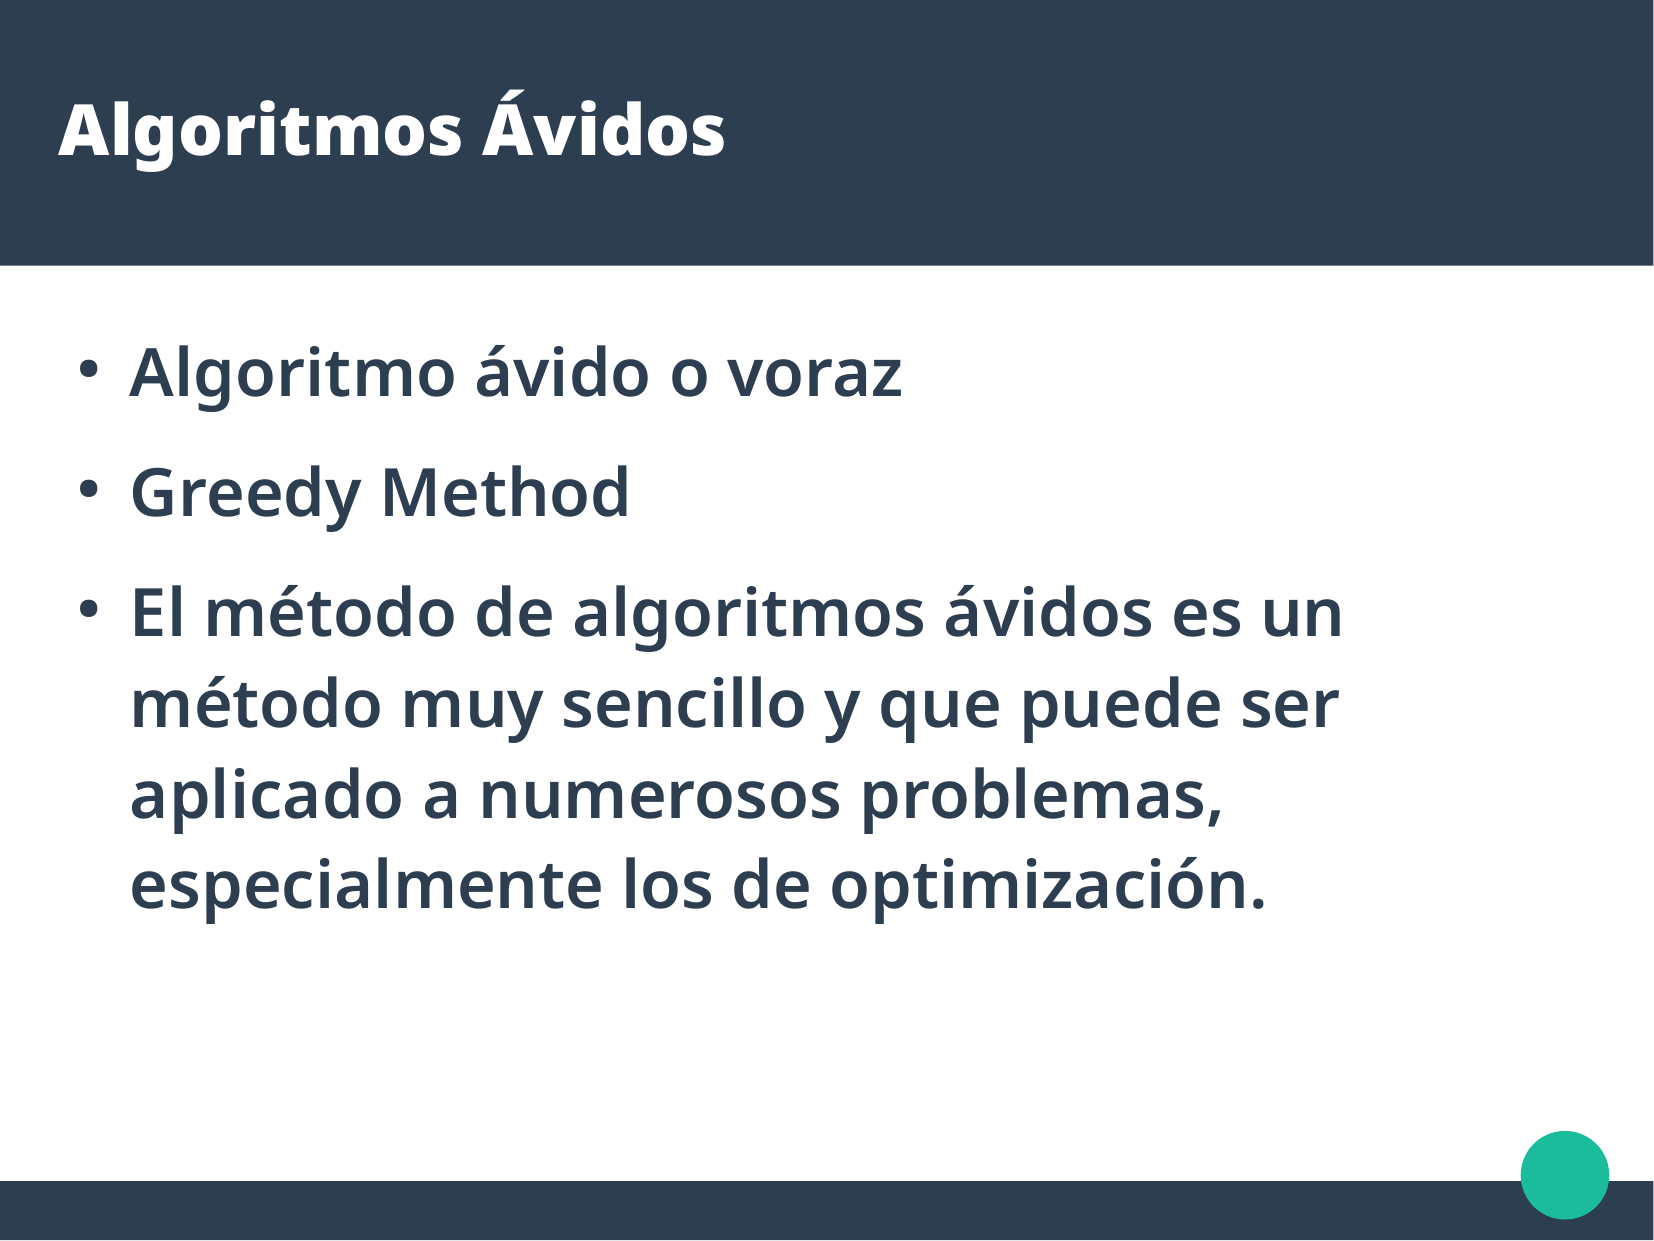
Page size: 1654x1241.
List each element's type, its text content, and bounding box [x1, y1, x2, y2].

list Algoritmo ávido o voraz Greedy Method El método de algoritmos ávidos es un método muy sencillo y que puede ser aplicado a numerosos problemas, especialmente los de optimización. [59, 324, 1595, 1152]
title Algoritmos Ávidos [59, 49, 1595, 207]
